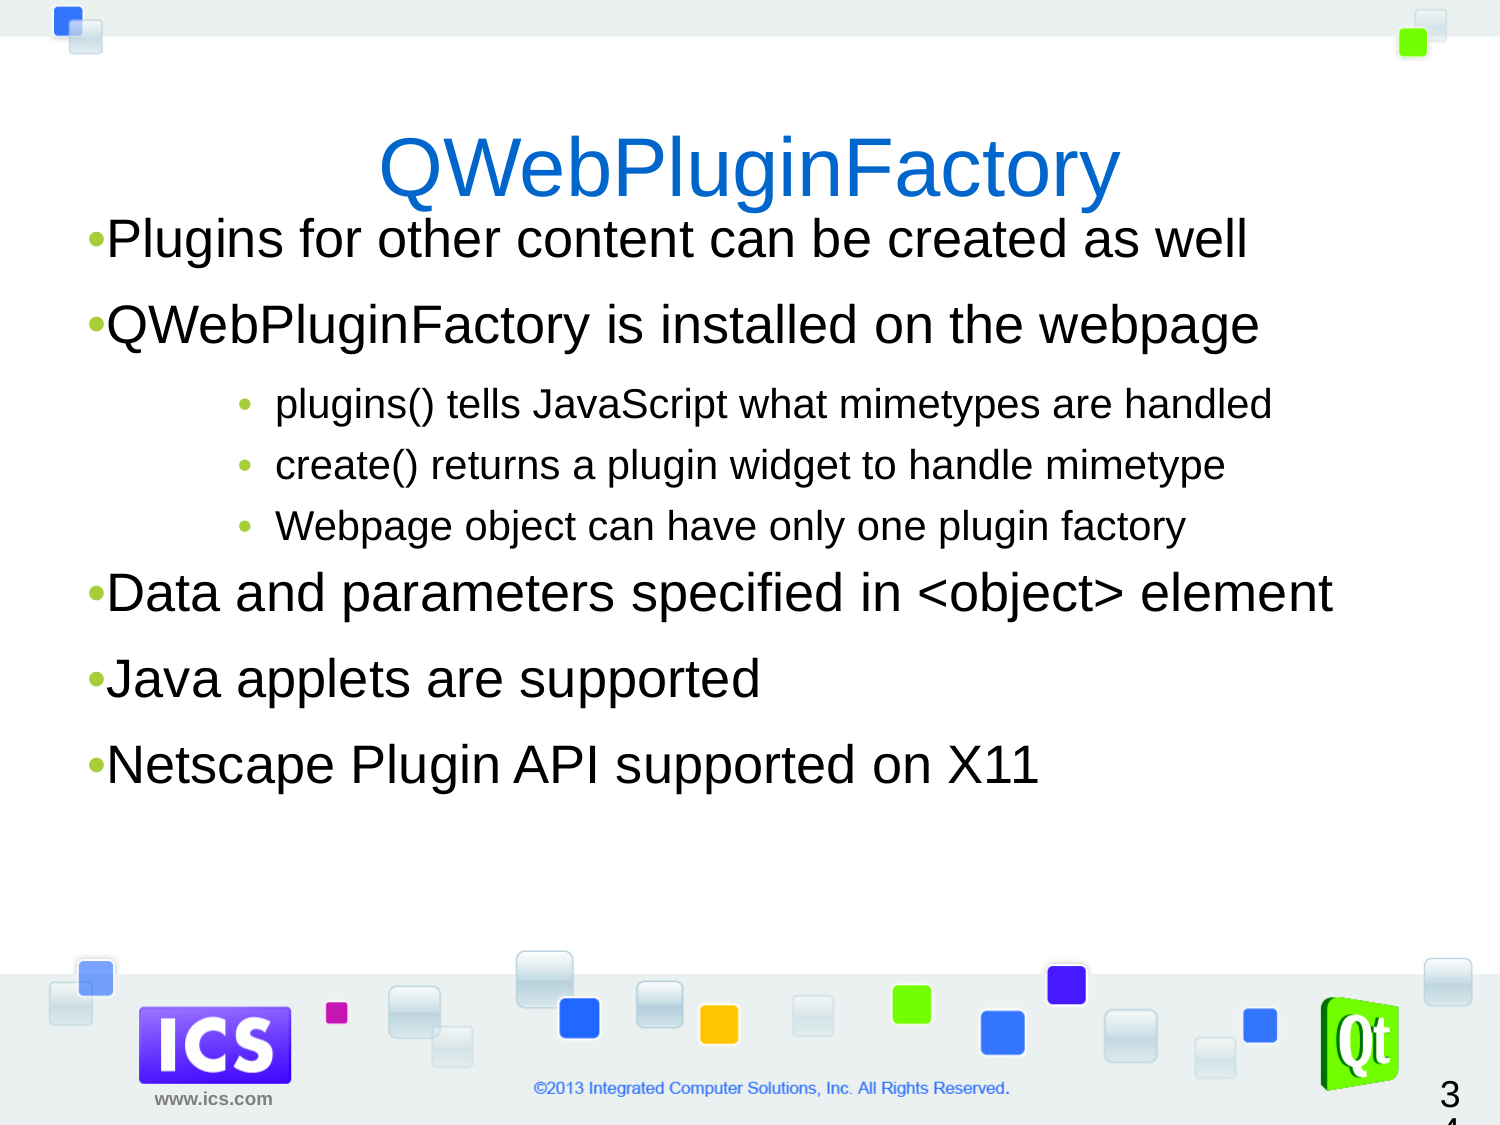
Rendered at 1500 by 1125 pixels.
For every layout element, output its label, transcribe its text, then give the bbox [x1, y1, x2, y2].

picture [0, 950, 1500, 1125]
title QWebPluginFactory [112, 50, 1388, 212]
list Plugins for other content can be created as well QWebPluginFactory is installed on the webpage plugins() tells JavaScript what mimetypes are handled create() returns a plugin widget to handle mimetype Webpage object can have only one plugin factory Data and parameters specified in <object> element Java applets are supported Netscape Plugin API supported on X11 [87, 212, 1438, 955]
picture [0, 0, 1500, 62]
